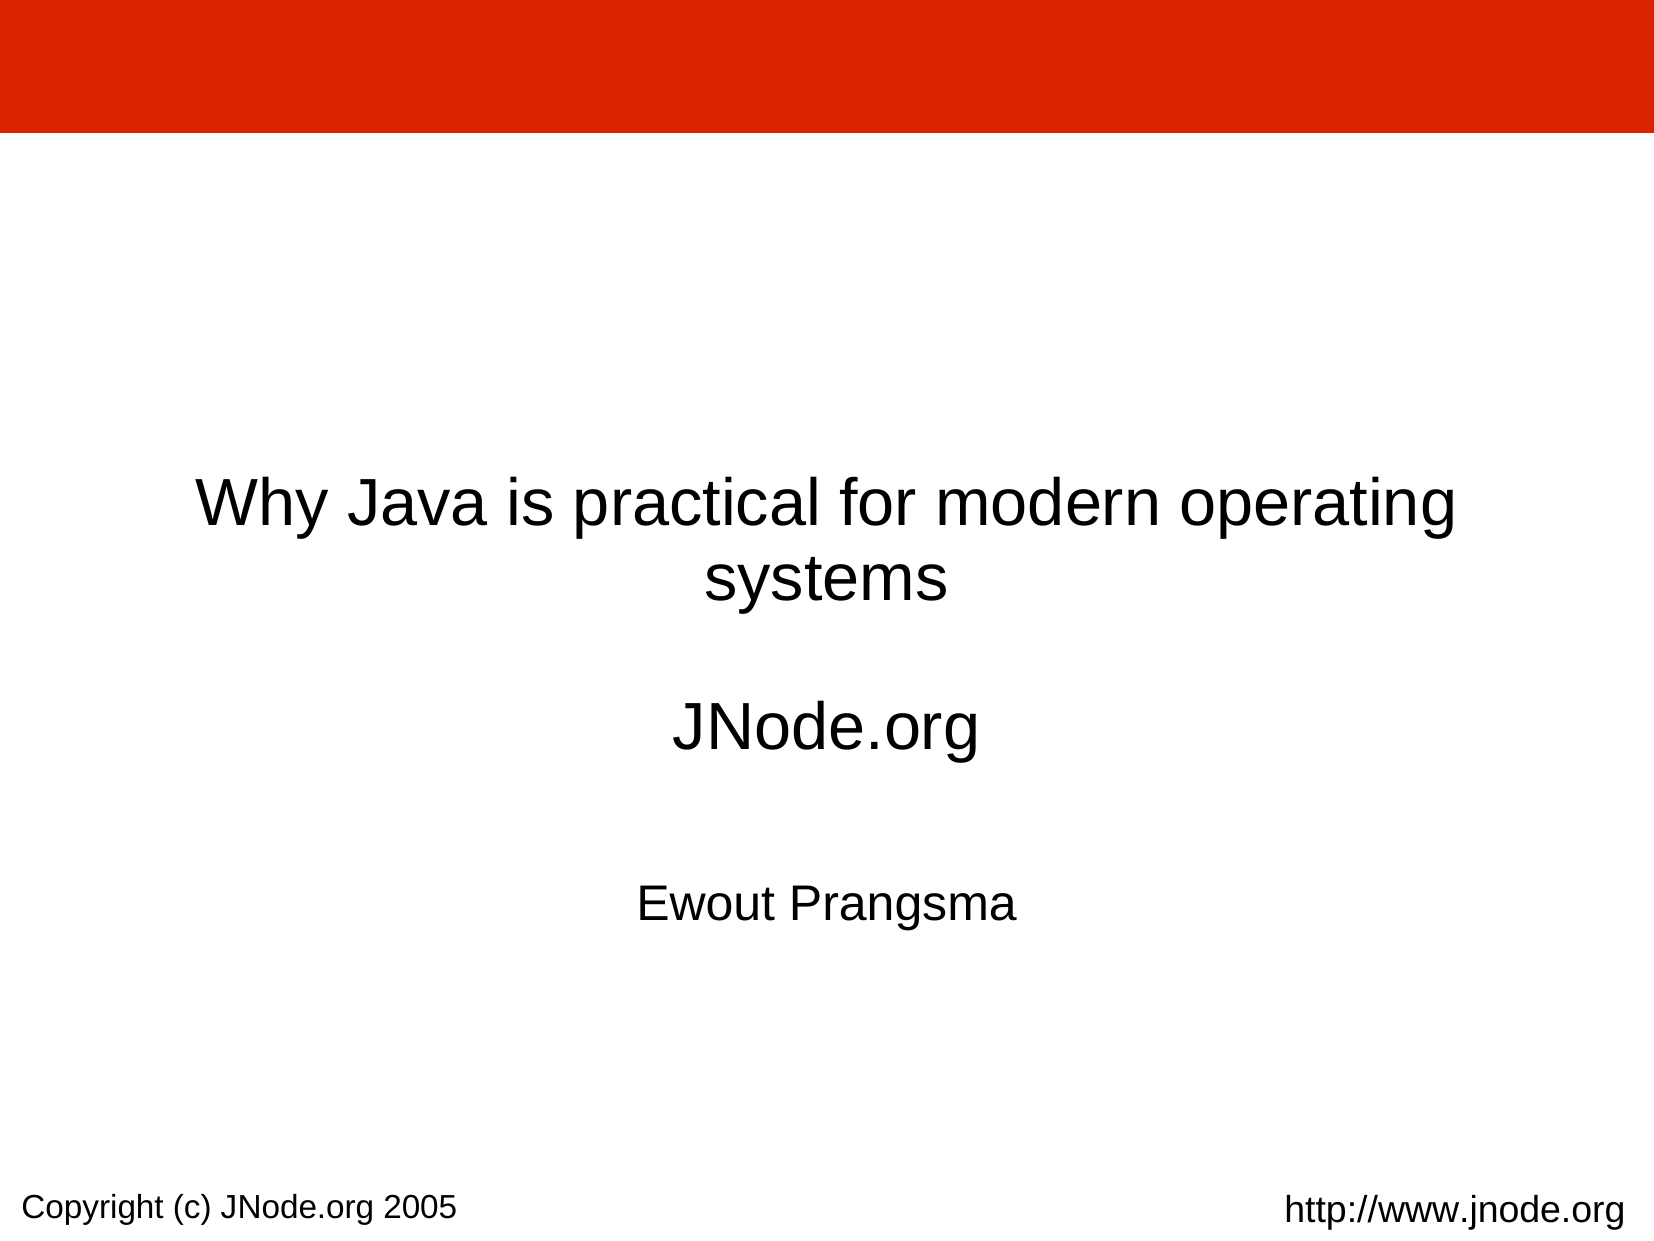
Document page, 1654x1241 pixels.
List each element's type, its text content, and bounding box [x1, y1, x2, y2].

subtitle Why Java is practical for modern operating systems JNode.org Ewout Prangsma [82, 295, 1571, 1102]
